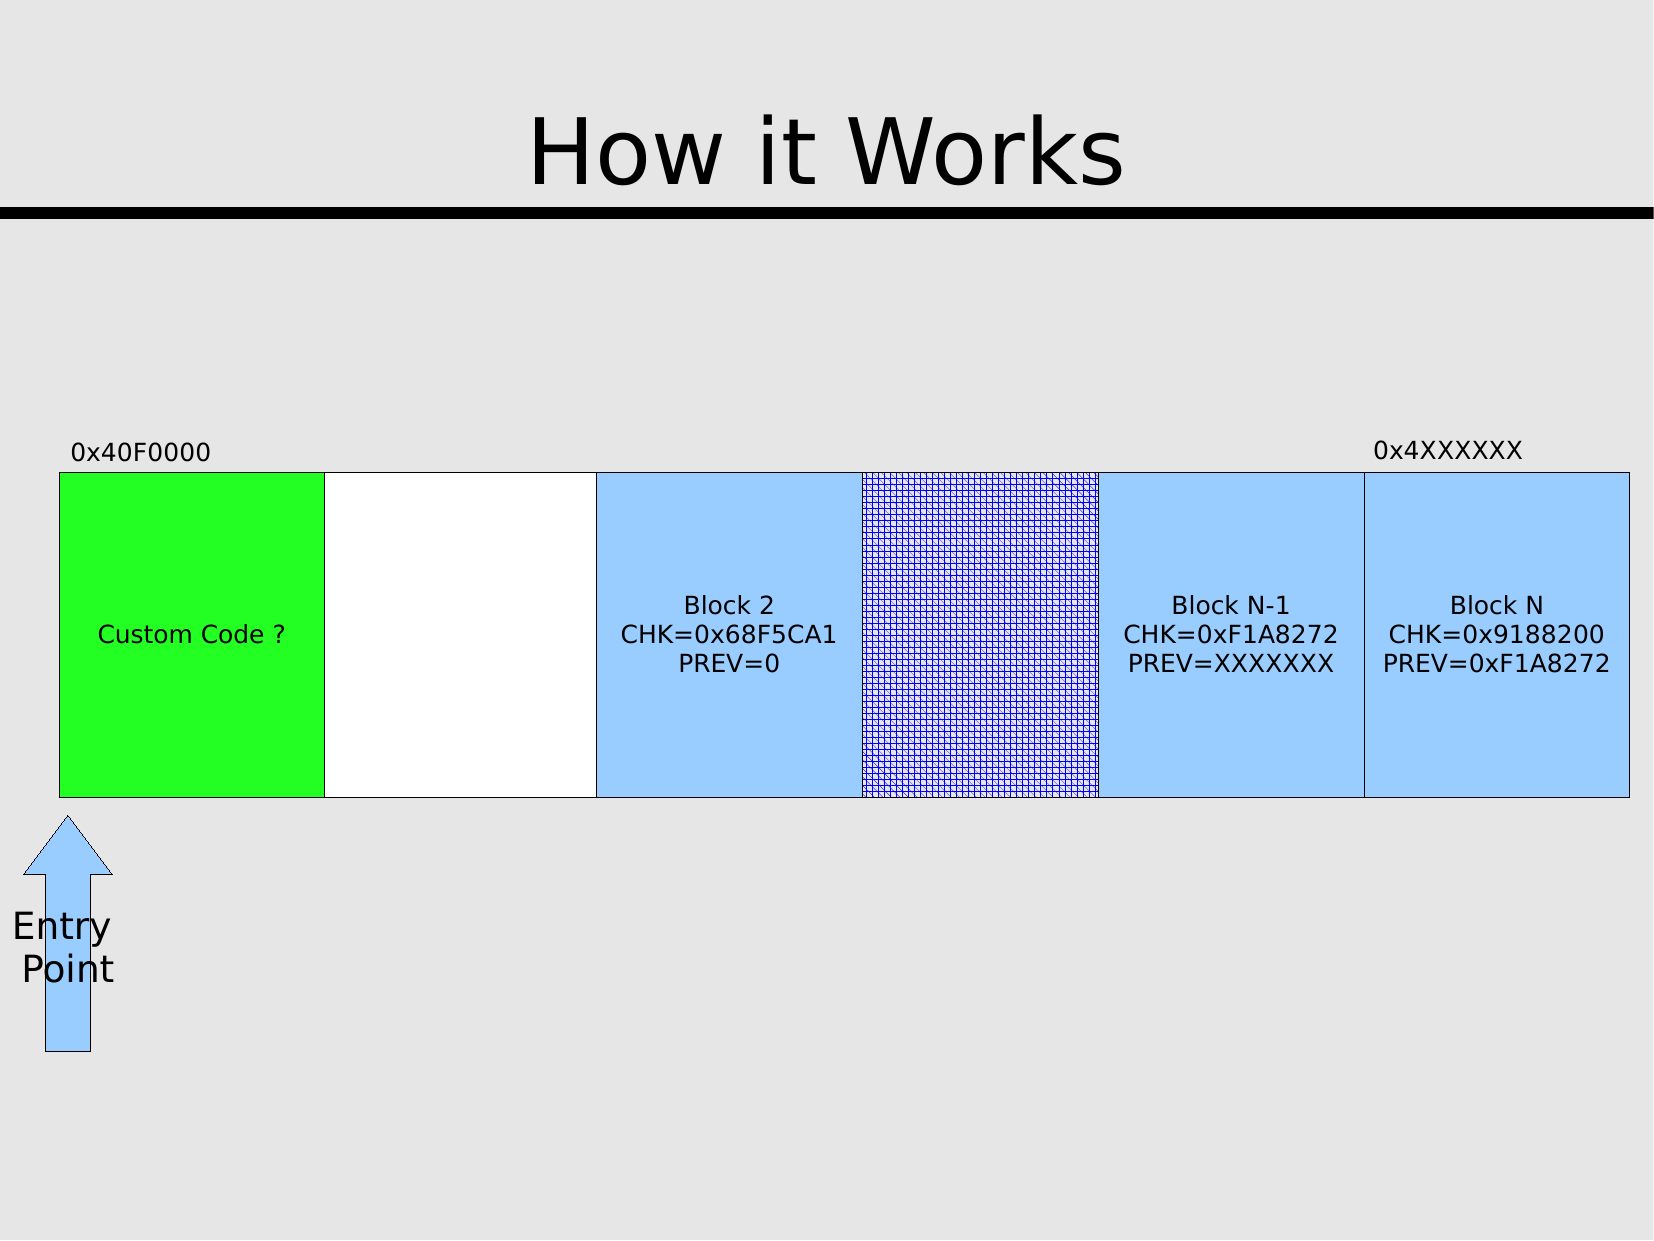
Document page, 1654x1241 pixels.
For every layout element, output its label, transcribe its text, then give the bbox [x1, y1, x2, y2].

text_box Block N CHK=0x9188200 PREV=0xF1A8272 [1365, 472, 1630, 798]
title How it Works [82, 56, 1571, 250]
text_box Entry Point [23, 815, 113, 1052]
text_box Block N-1 CHK=0xF1A8272 PREV=XXXXXXX [1098, 472, 1365, 798]
text_box Custom Code ? [59, 472, 325, 798]
text_box 0x40F0000 [55, 431, 227, 476]
text_box 0x4XXXXXX [1358, 428, 1539, 473]
text_box [863, 472, 1098, 798]
text_box Block 2 CHK=0x68F5CA1 PREV=0 [596, 472, 863, 798]
text_box [325, 472, 596, 798]
